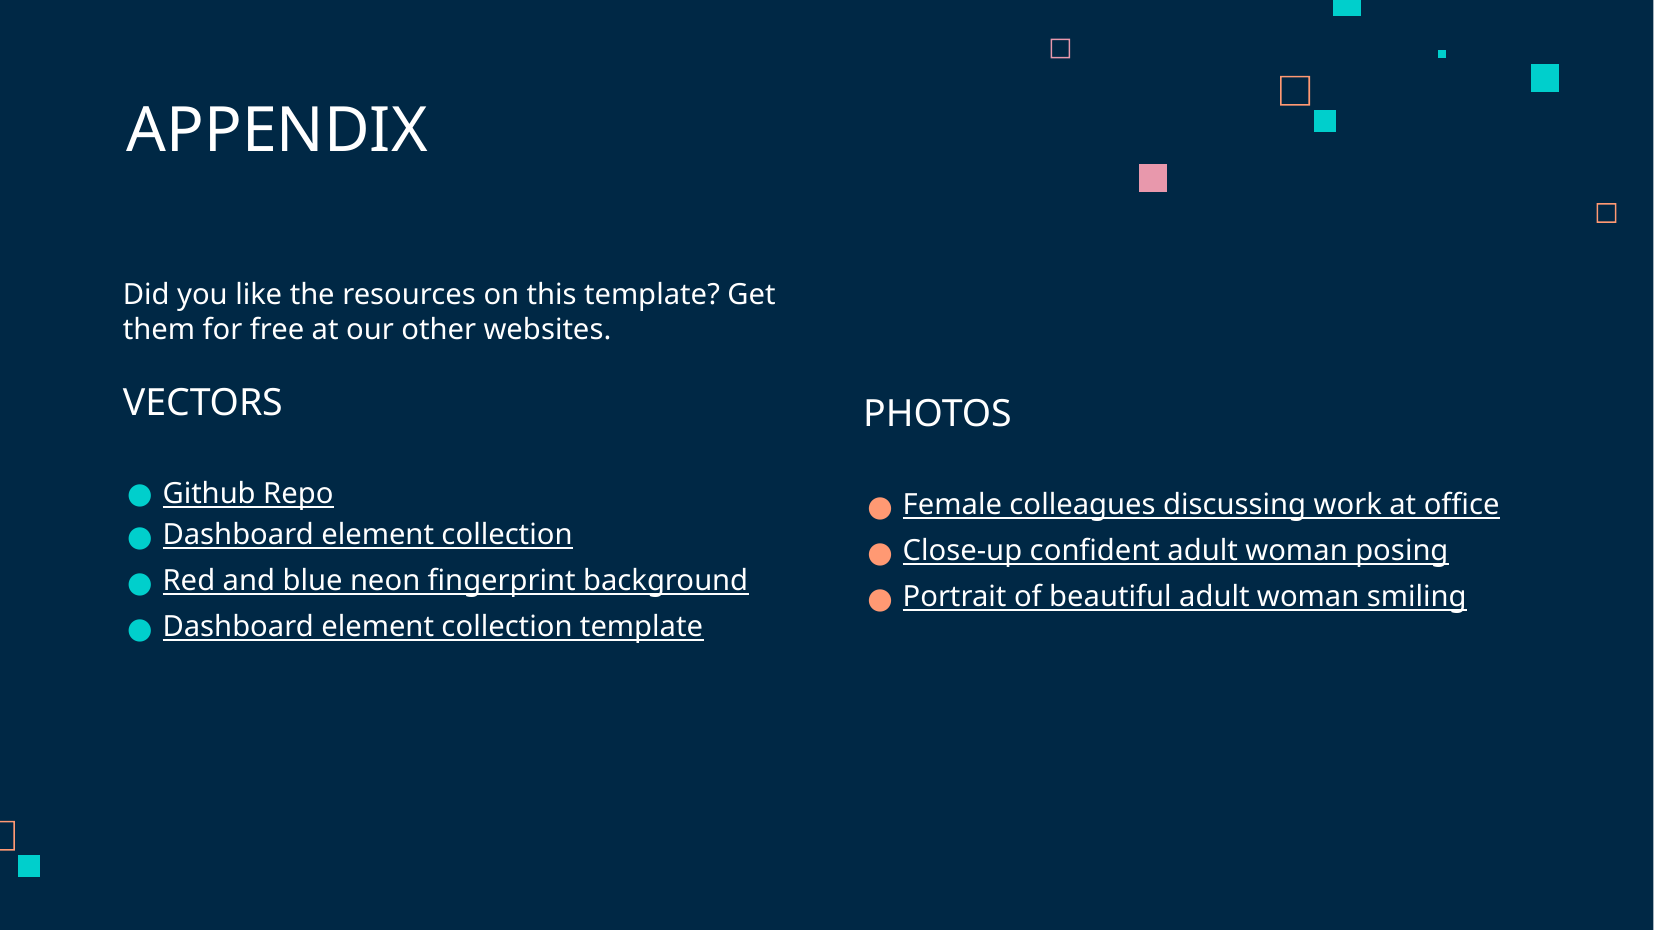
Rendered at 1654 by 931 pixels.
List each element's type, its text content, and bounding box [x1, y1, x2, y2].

list Did you like the resources on this template? Get them for free at our other websites. VECTORS Github Repo Dashboard element collection Red and blue neon fingerprint background Dashboard element collection template [107, 259, 815, 931]
title APPENDIX [111, 74, 967, 179]
list PHOTOS Female colleagues discussing work at office Close-up confident adult woman posing Portrait of beautiful adult woman smiling [848, 374, 1555, 721]
